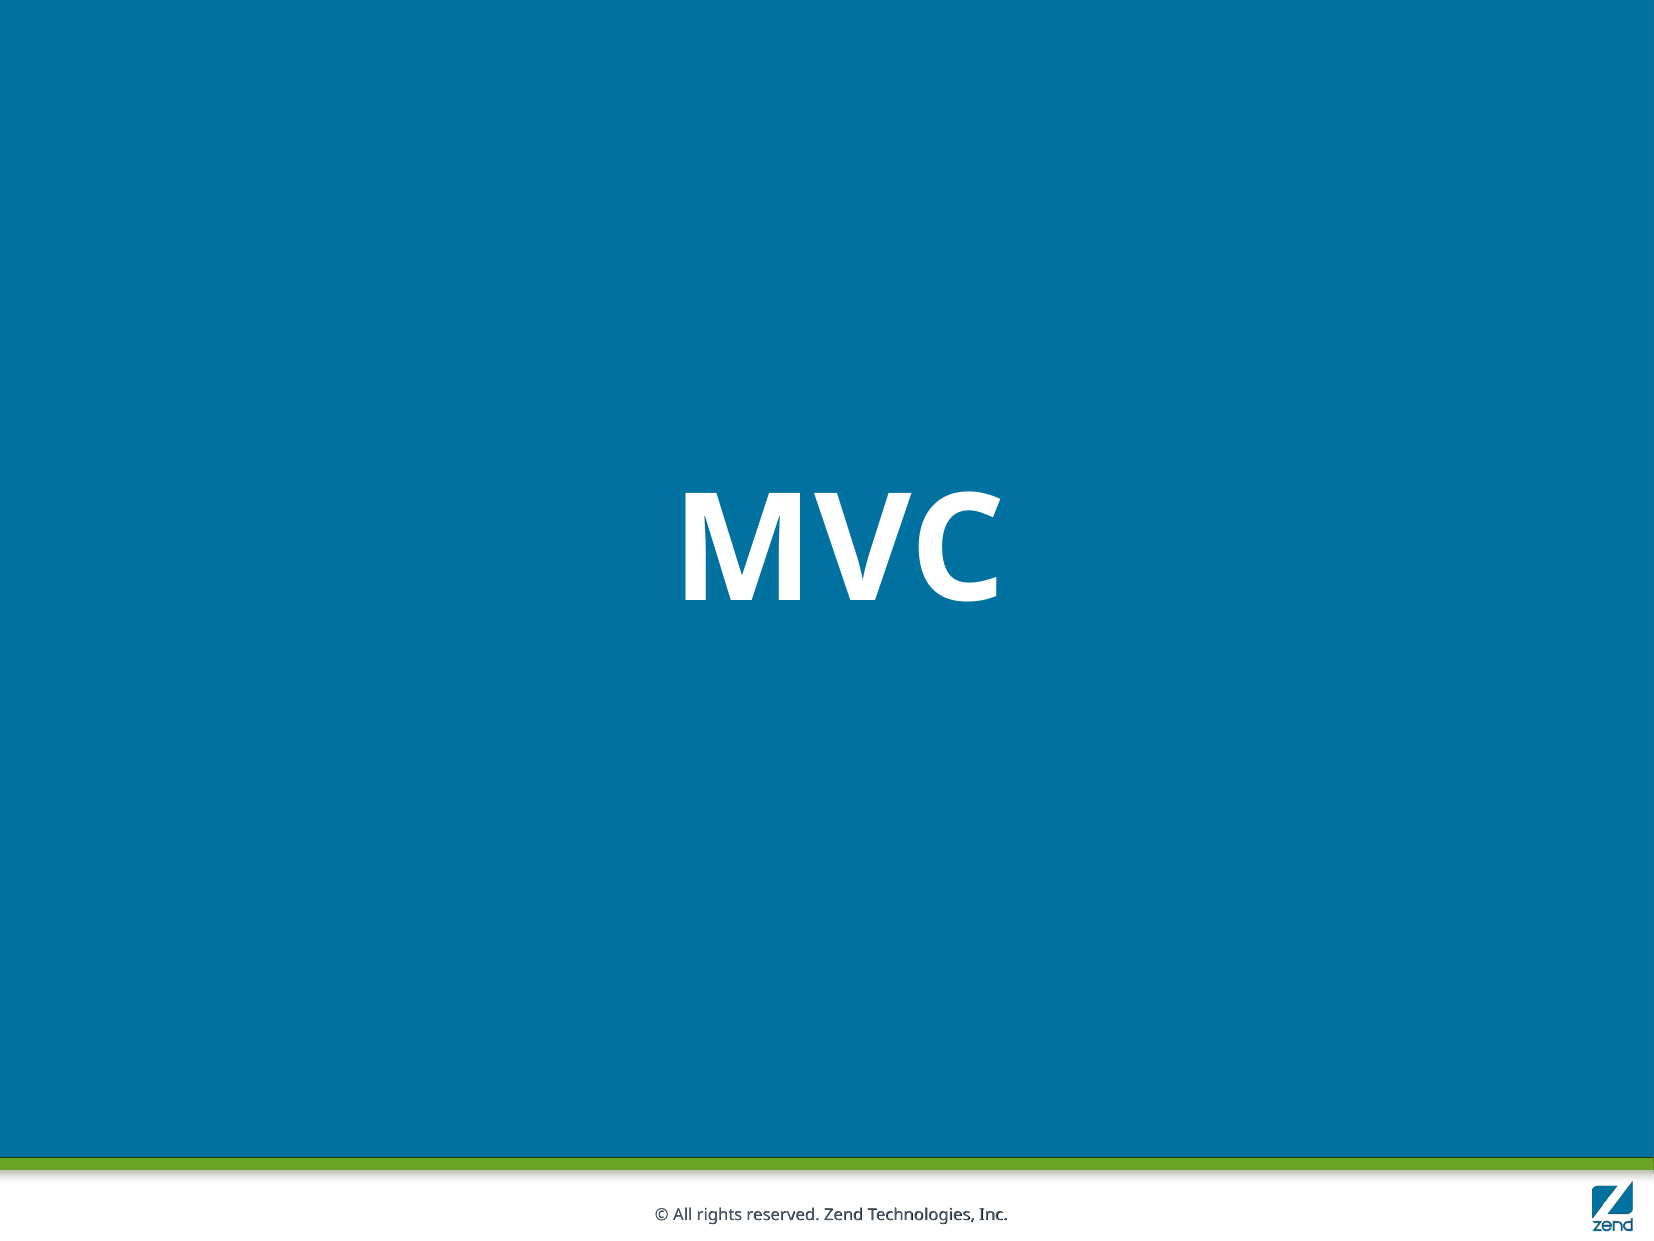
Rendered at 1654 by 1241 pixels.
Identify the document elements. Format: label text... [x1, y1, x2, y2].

title MVC [672, 444, 1073, 645]
picture [0, 1170, 1654, 1232]
